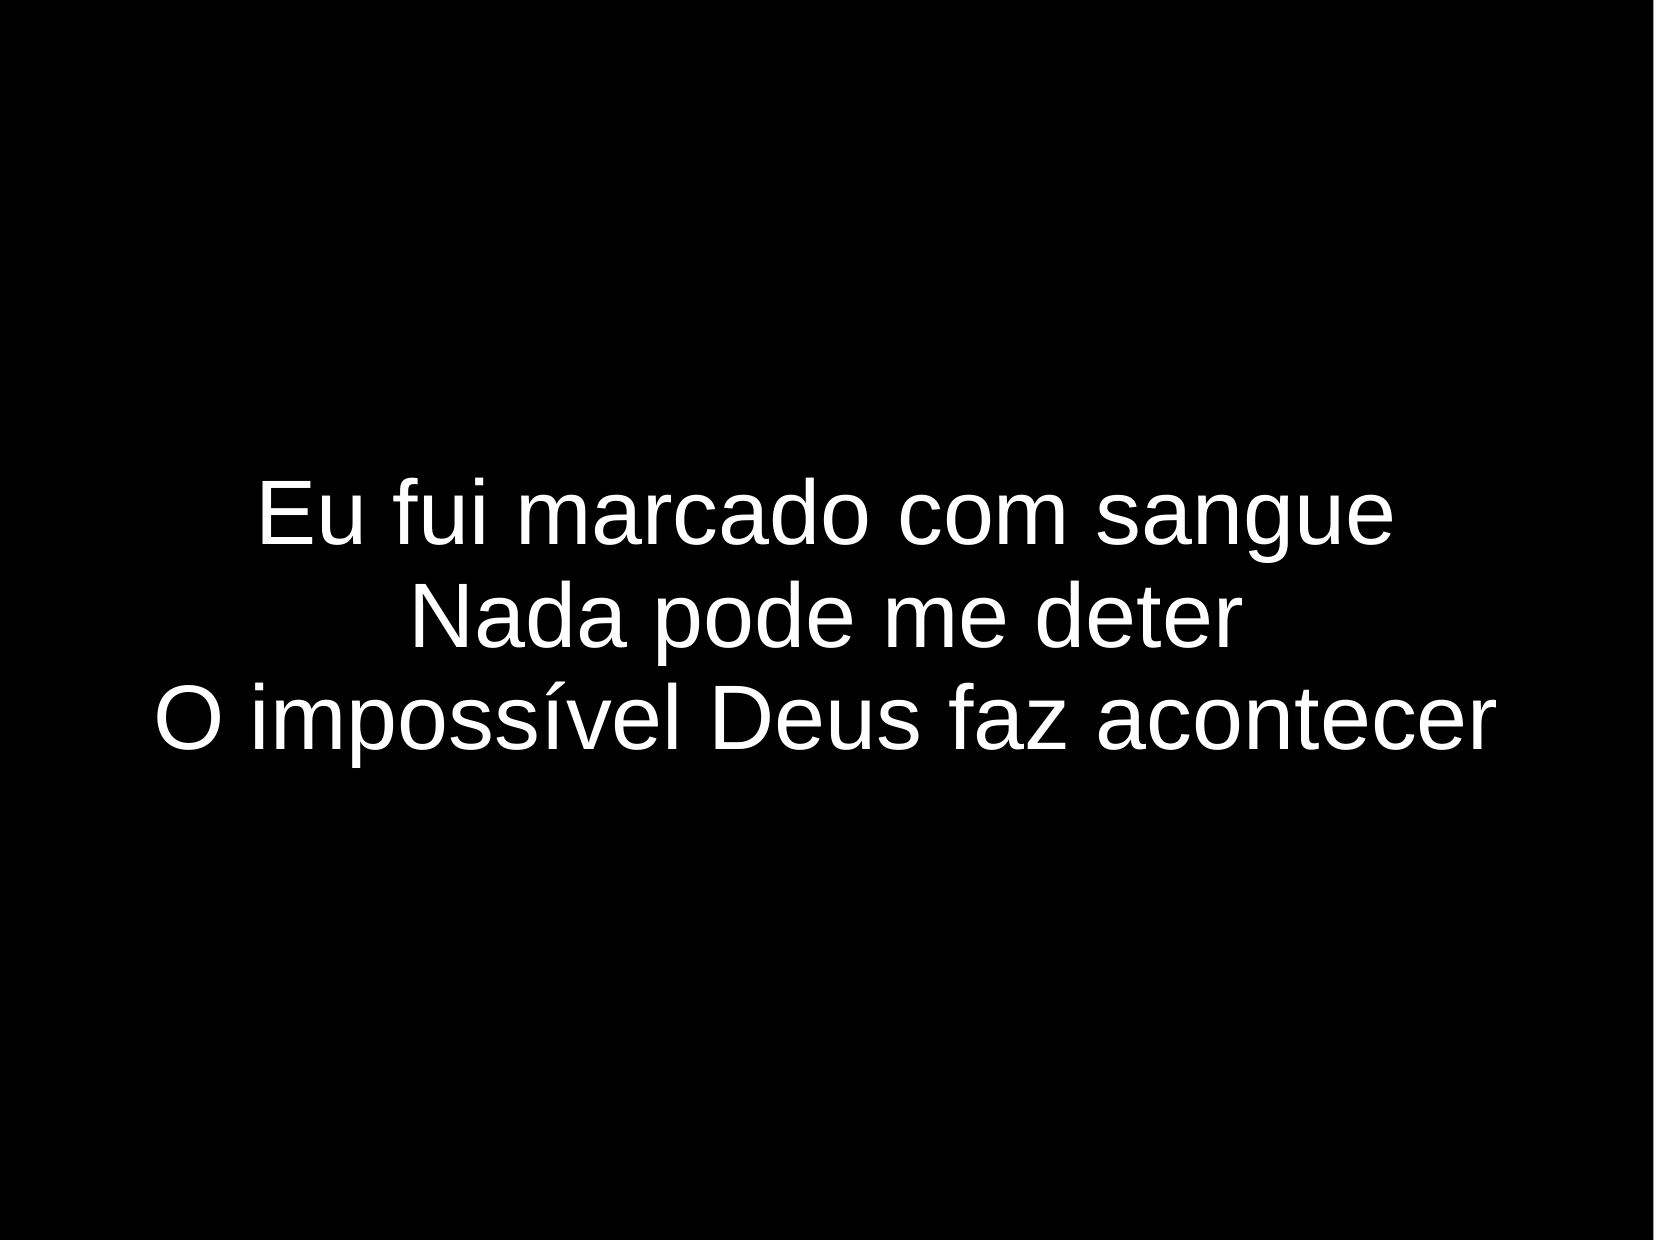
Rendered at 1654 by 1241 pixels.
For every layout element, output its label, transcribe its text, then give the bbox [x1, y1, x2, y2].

subtitle Eu fui marcado com sangue Nada pode me deter O impossível Deus faz acontecer [82, 49, 1571, 1182]
